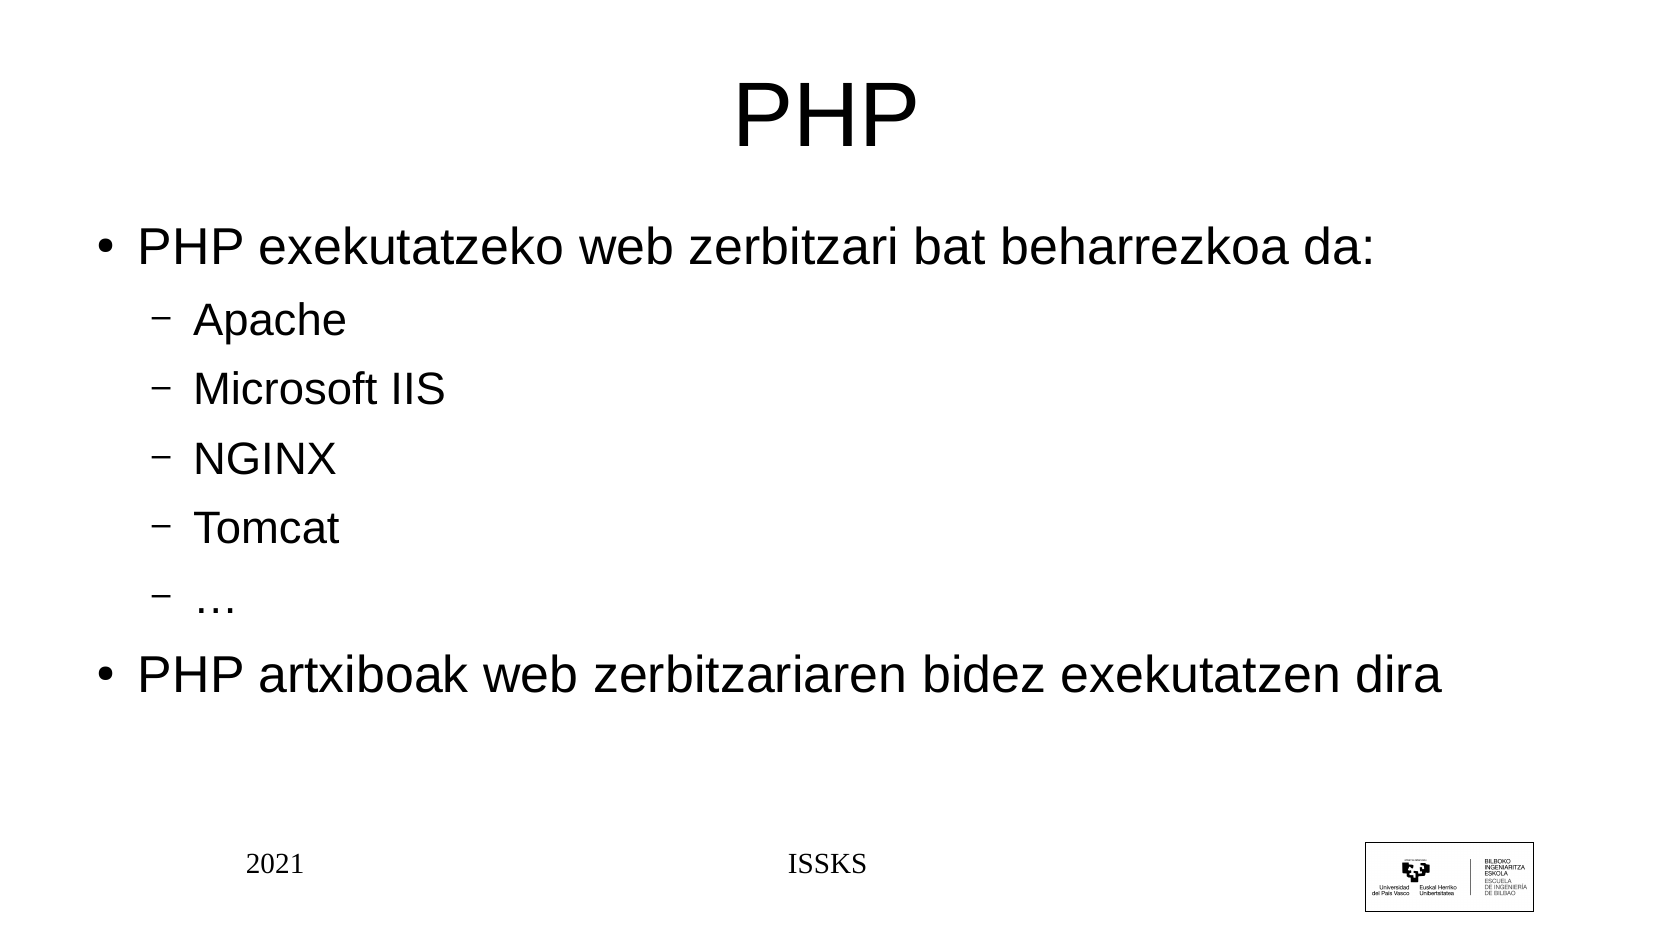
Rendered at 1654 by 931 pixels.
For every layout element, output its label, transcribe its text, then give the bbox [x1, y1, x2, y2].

list PHP exekutatzeko web zerbitzari bat beharrezkoa da: Apache Microsoft IIS NGINX Tomcat … PHP artxiboak web zerbitzariaren bidez exekutatzen dira [82, 217, 1456, 766]
picture [1366, 843, 1533, 911]
title PHP [82, 37, 1571, 193]
